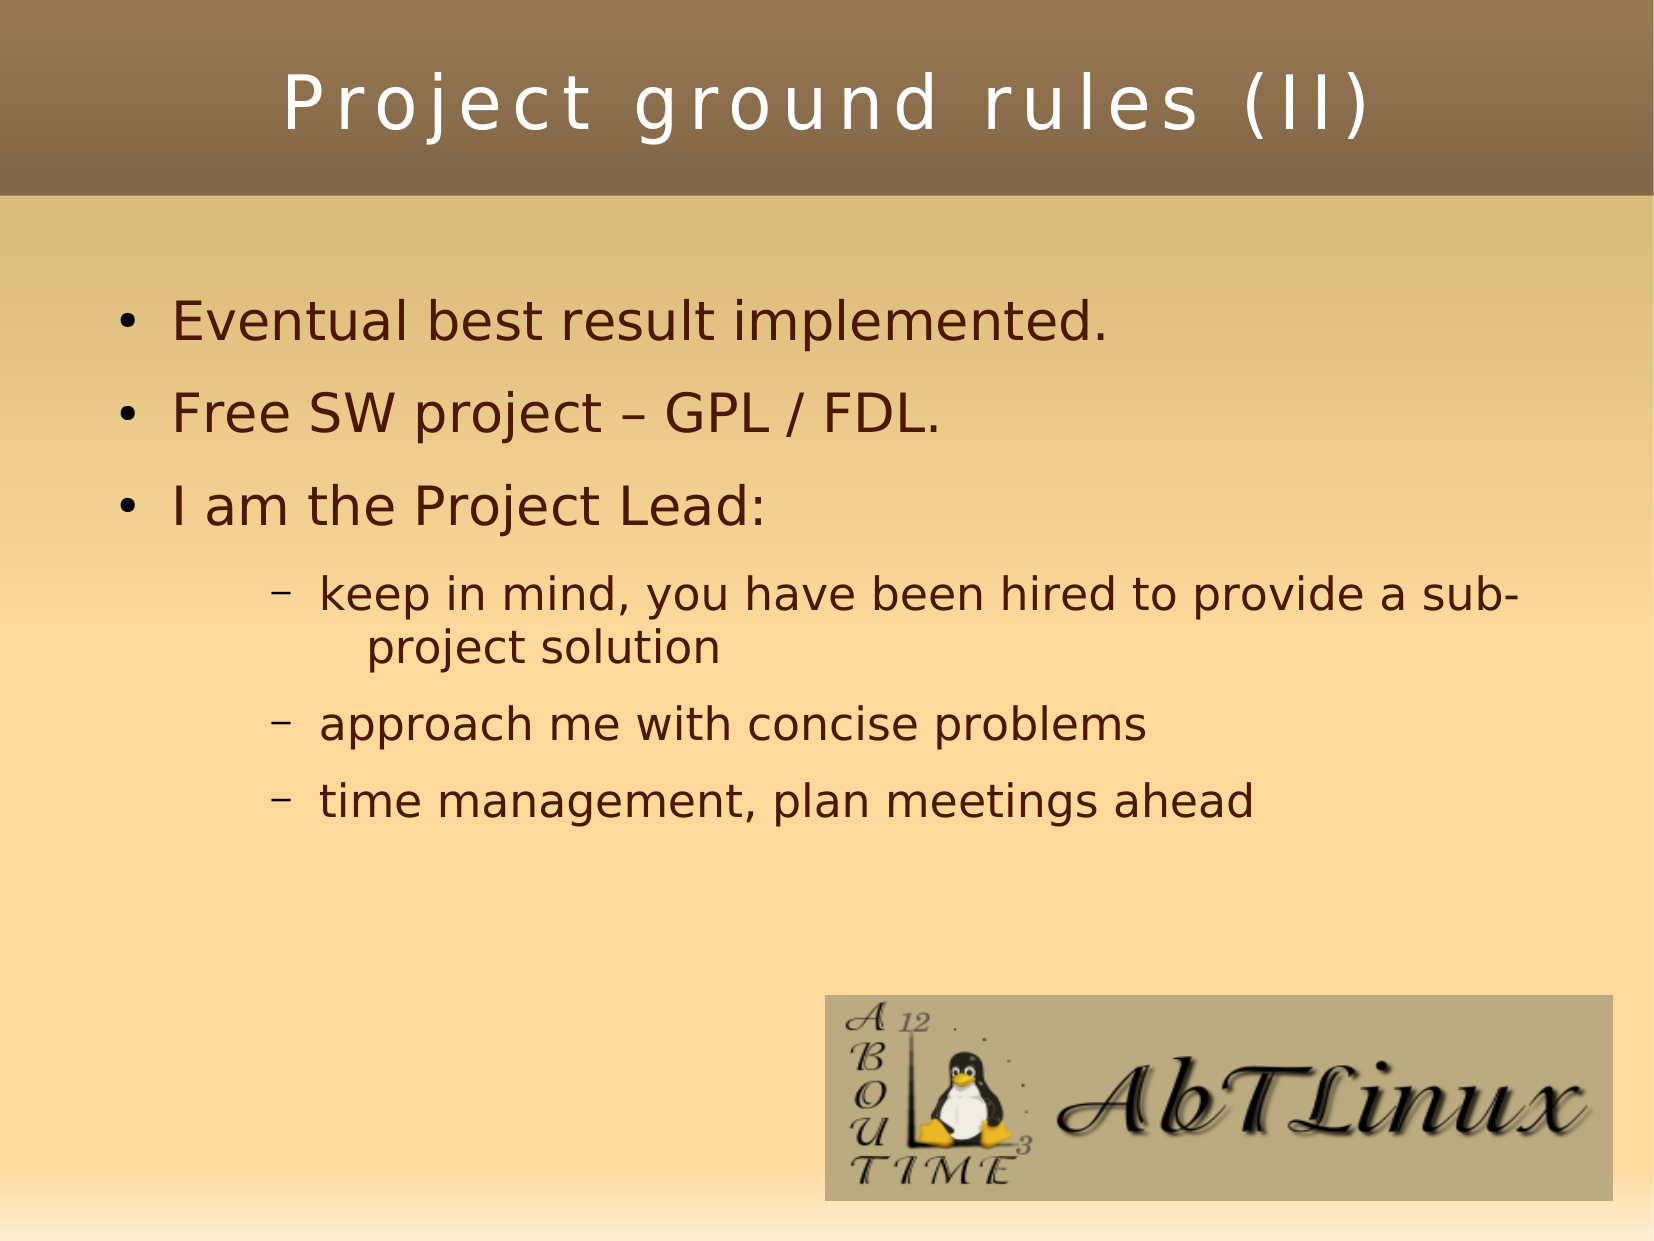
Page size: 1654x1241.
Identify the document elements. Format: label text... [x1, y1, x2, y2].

title Project ground rules (II) [59, 29, 1595, 178]
list Eventual best result implemented. Free SW project – GPL / FDL. I am the Project Lead: keep in mind, you have been hired to provide a sub-project solution approach me with concise problems time management, plan meetings ahead [82, 290, 1571, 1109]
picture [0, 0, 1654, 1241]
